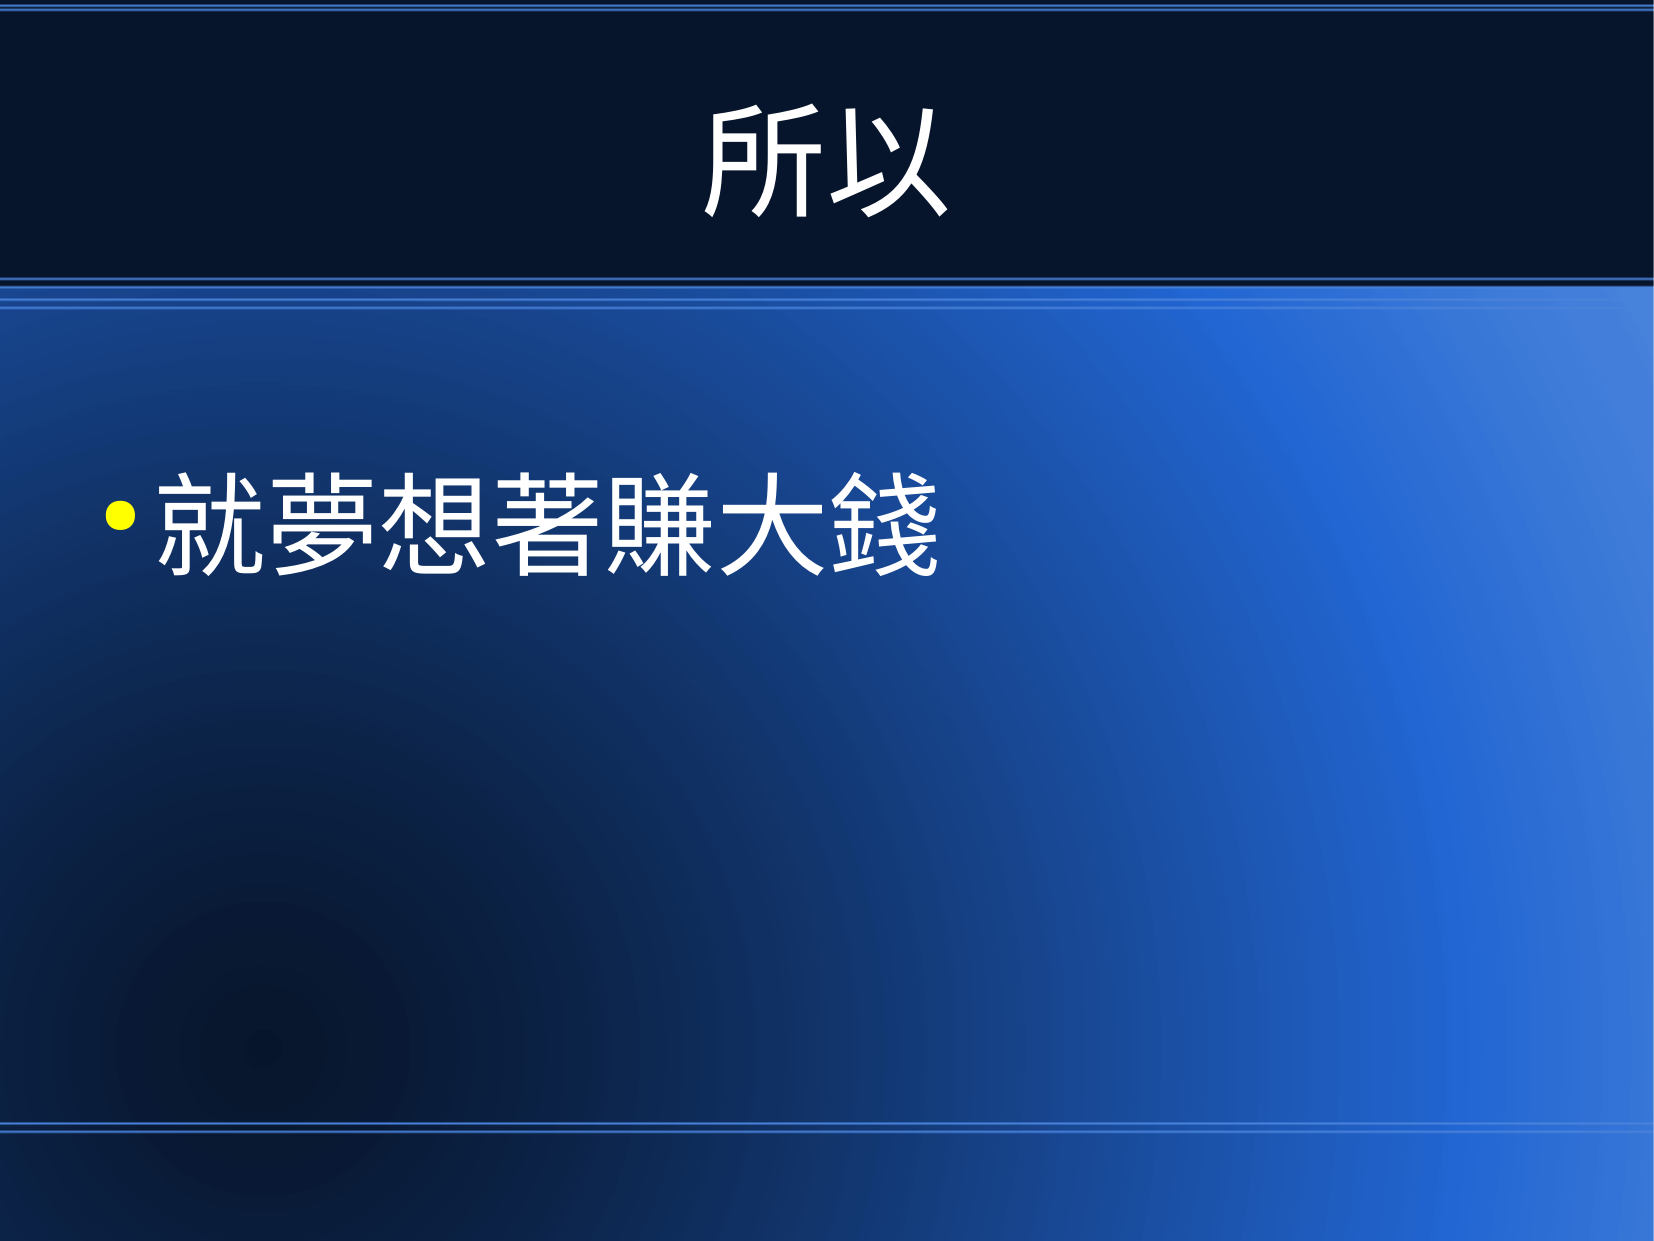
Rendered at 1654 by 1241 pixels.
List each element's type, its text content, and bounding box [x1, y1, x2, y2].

title 所以 [82, 49, 1571, 257]
picture [0, 0, 1654, 1241]
list 就夢想著賺大錢 [82, 355, 1571, 1241]
